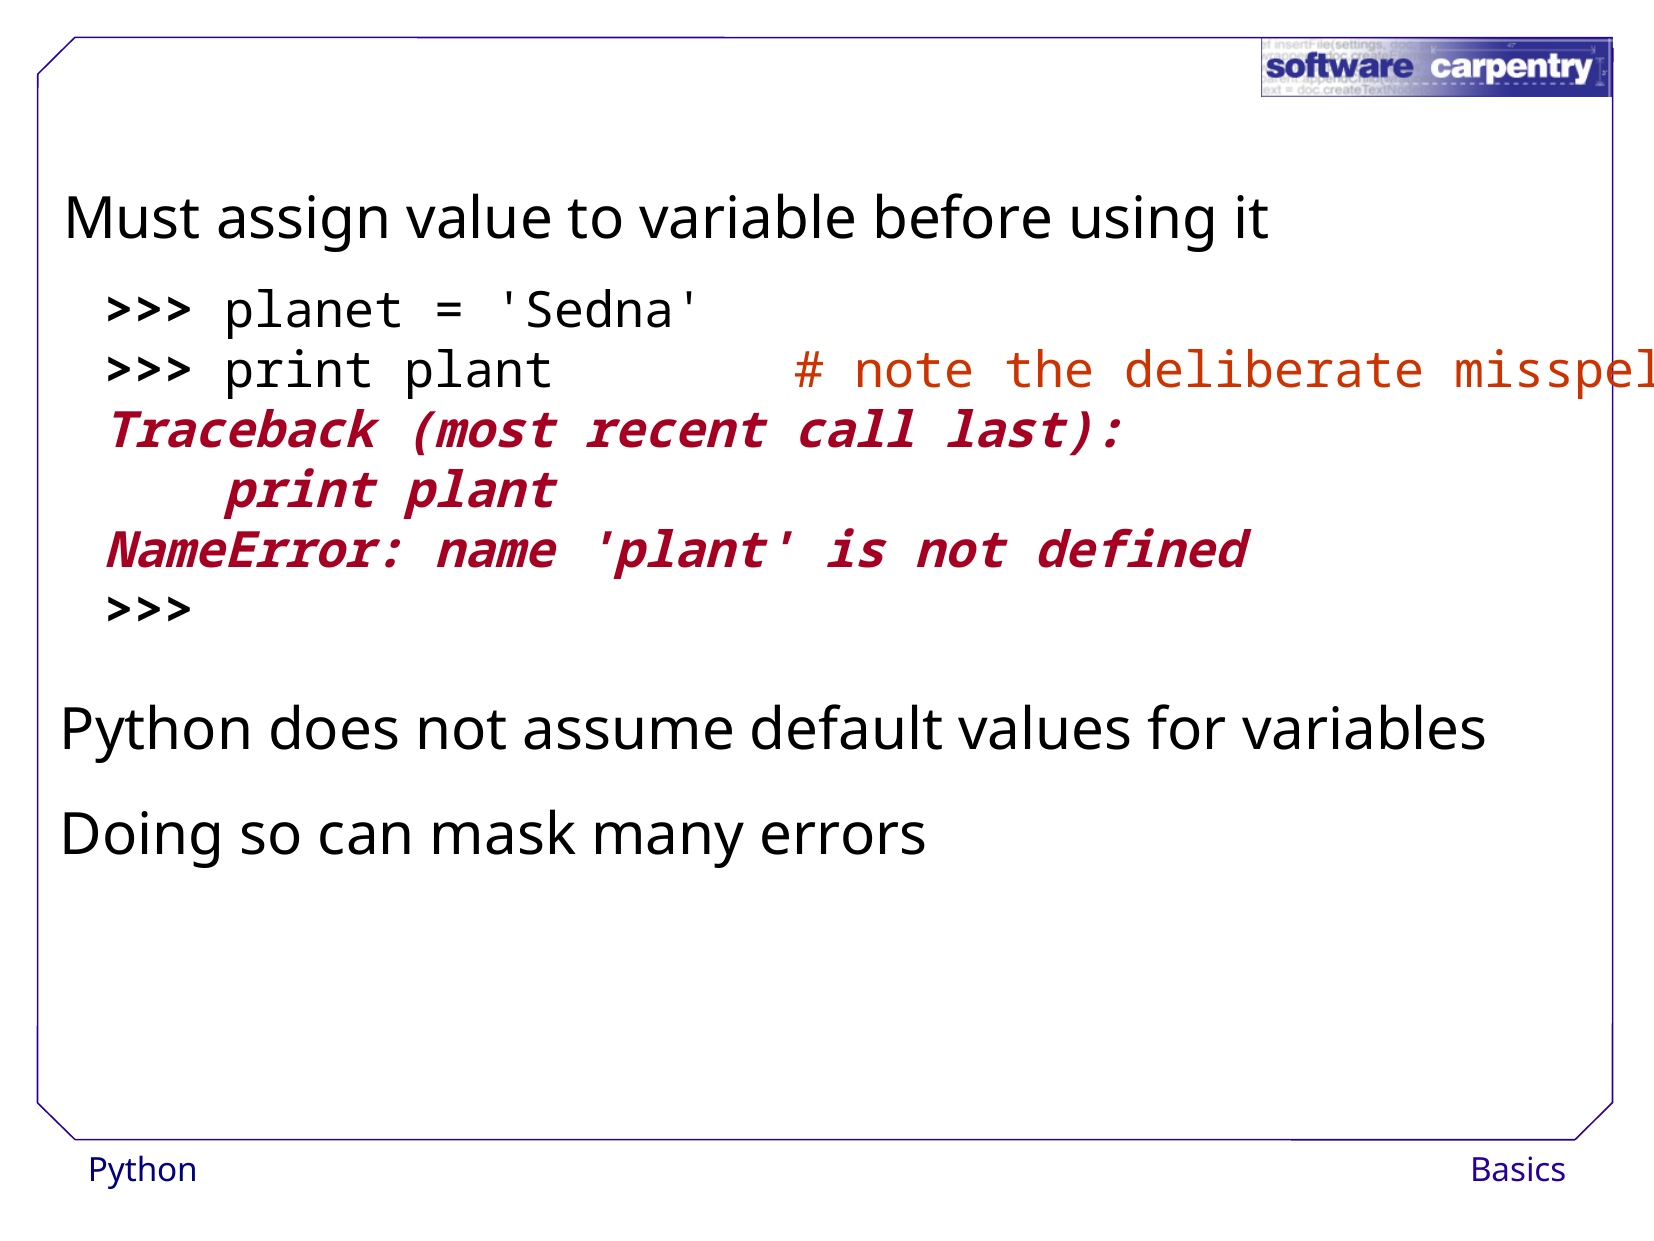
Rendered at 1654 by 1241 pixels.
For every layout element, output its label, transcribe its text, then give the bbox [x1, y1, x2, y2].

text_box >>> planet = 'Sedna' >>> print plant # note the deliberate misspelling Traceback (most recent call last): print plant NameError: name 'plant' is not defined >>> [89, 270, 1517, 649]
text_box Must assign value to variable before using it [48, 138, 1436, 259]
picture [1261, 39, 1613, 97]
text_box Python does not assume default values for variables Doing so can mask many errors [45, 648, 1653, 874]
